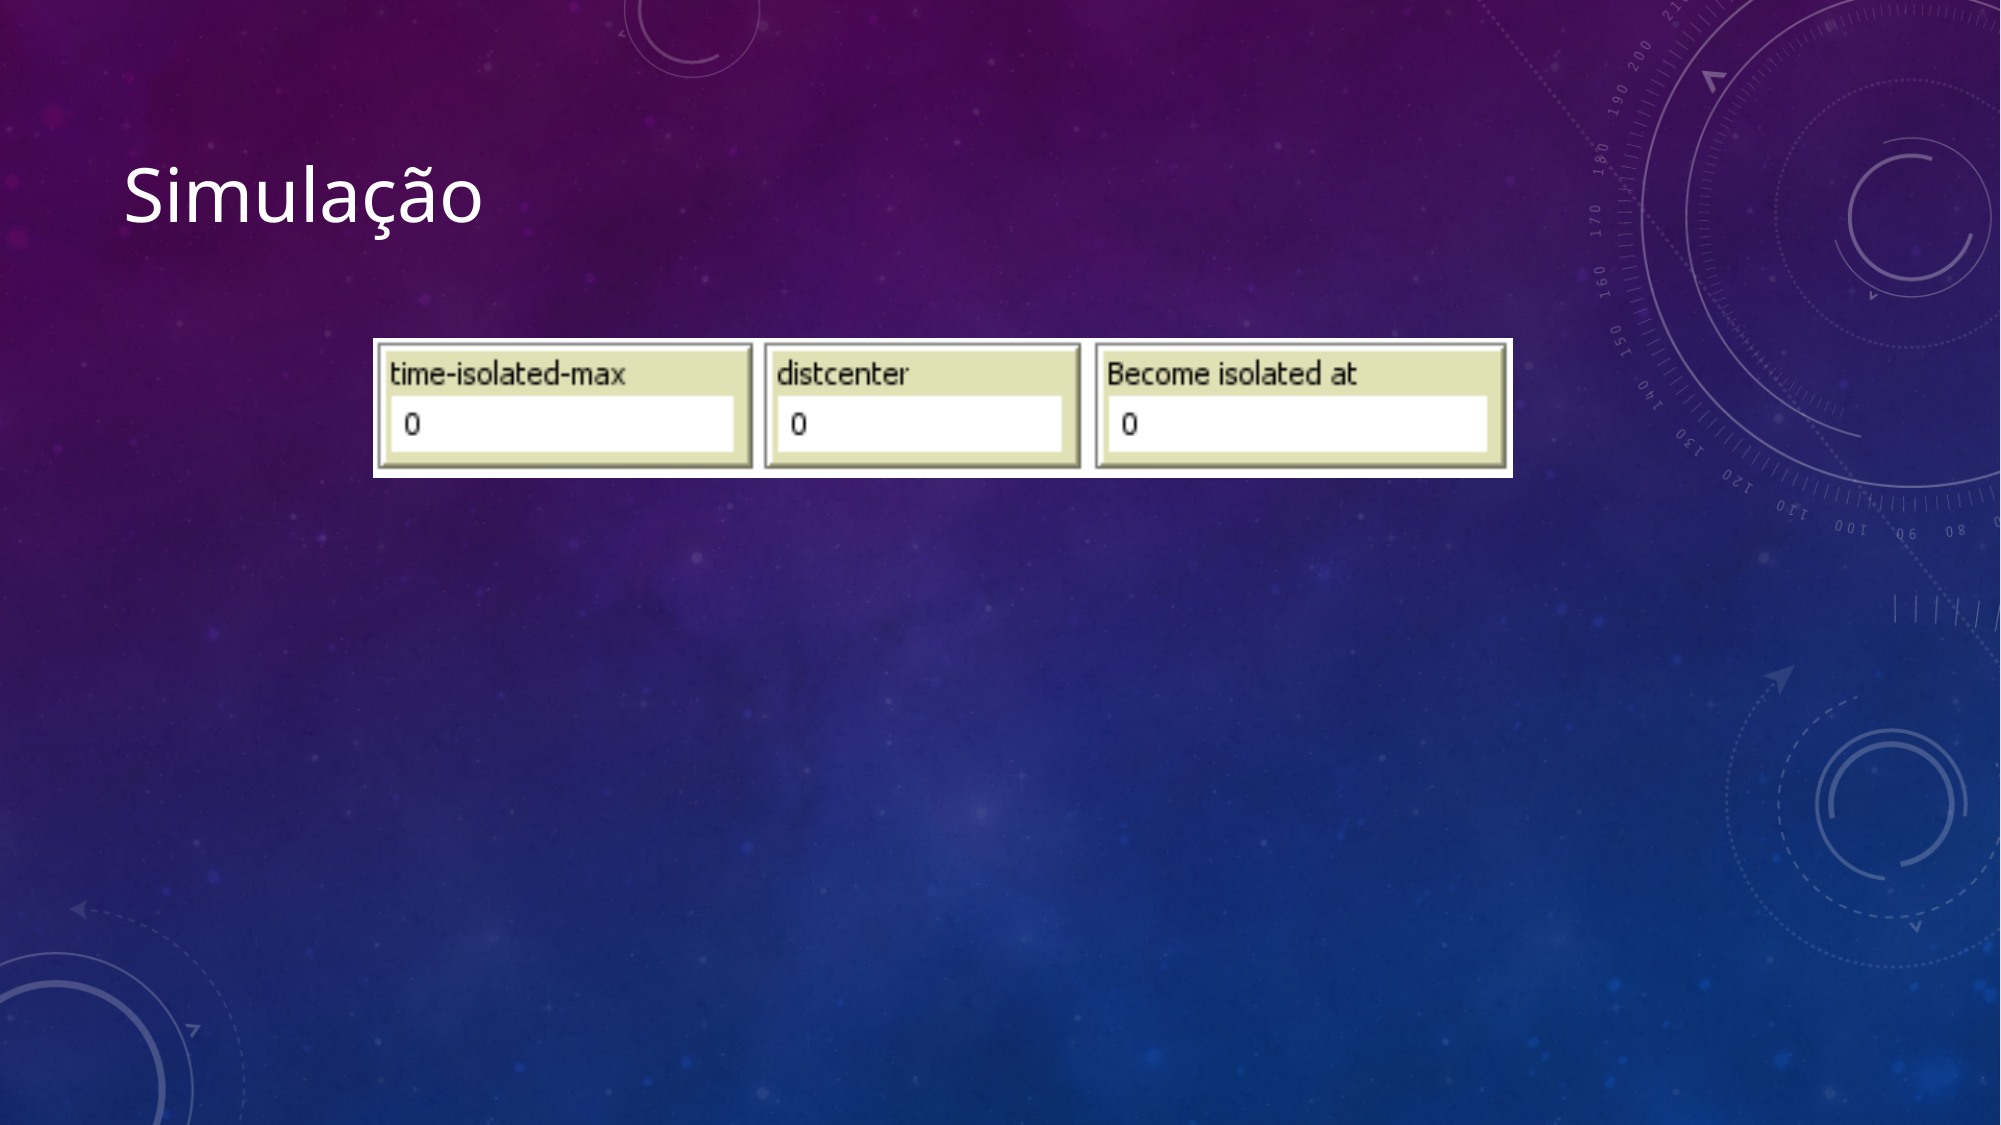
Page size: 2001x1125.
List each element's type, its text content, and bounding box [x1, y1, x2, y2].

title Simulação [108, 72, 1771, 312]
picture [0, 0, 2001, 1125]
